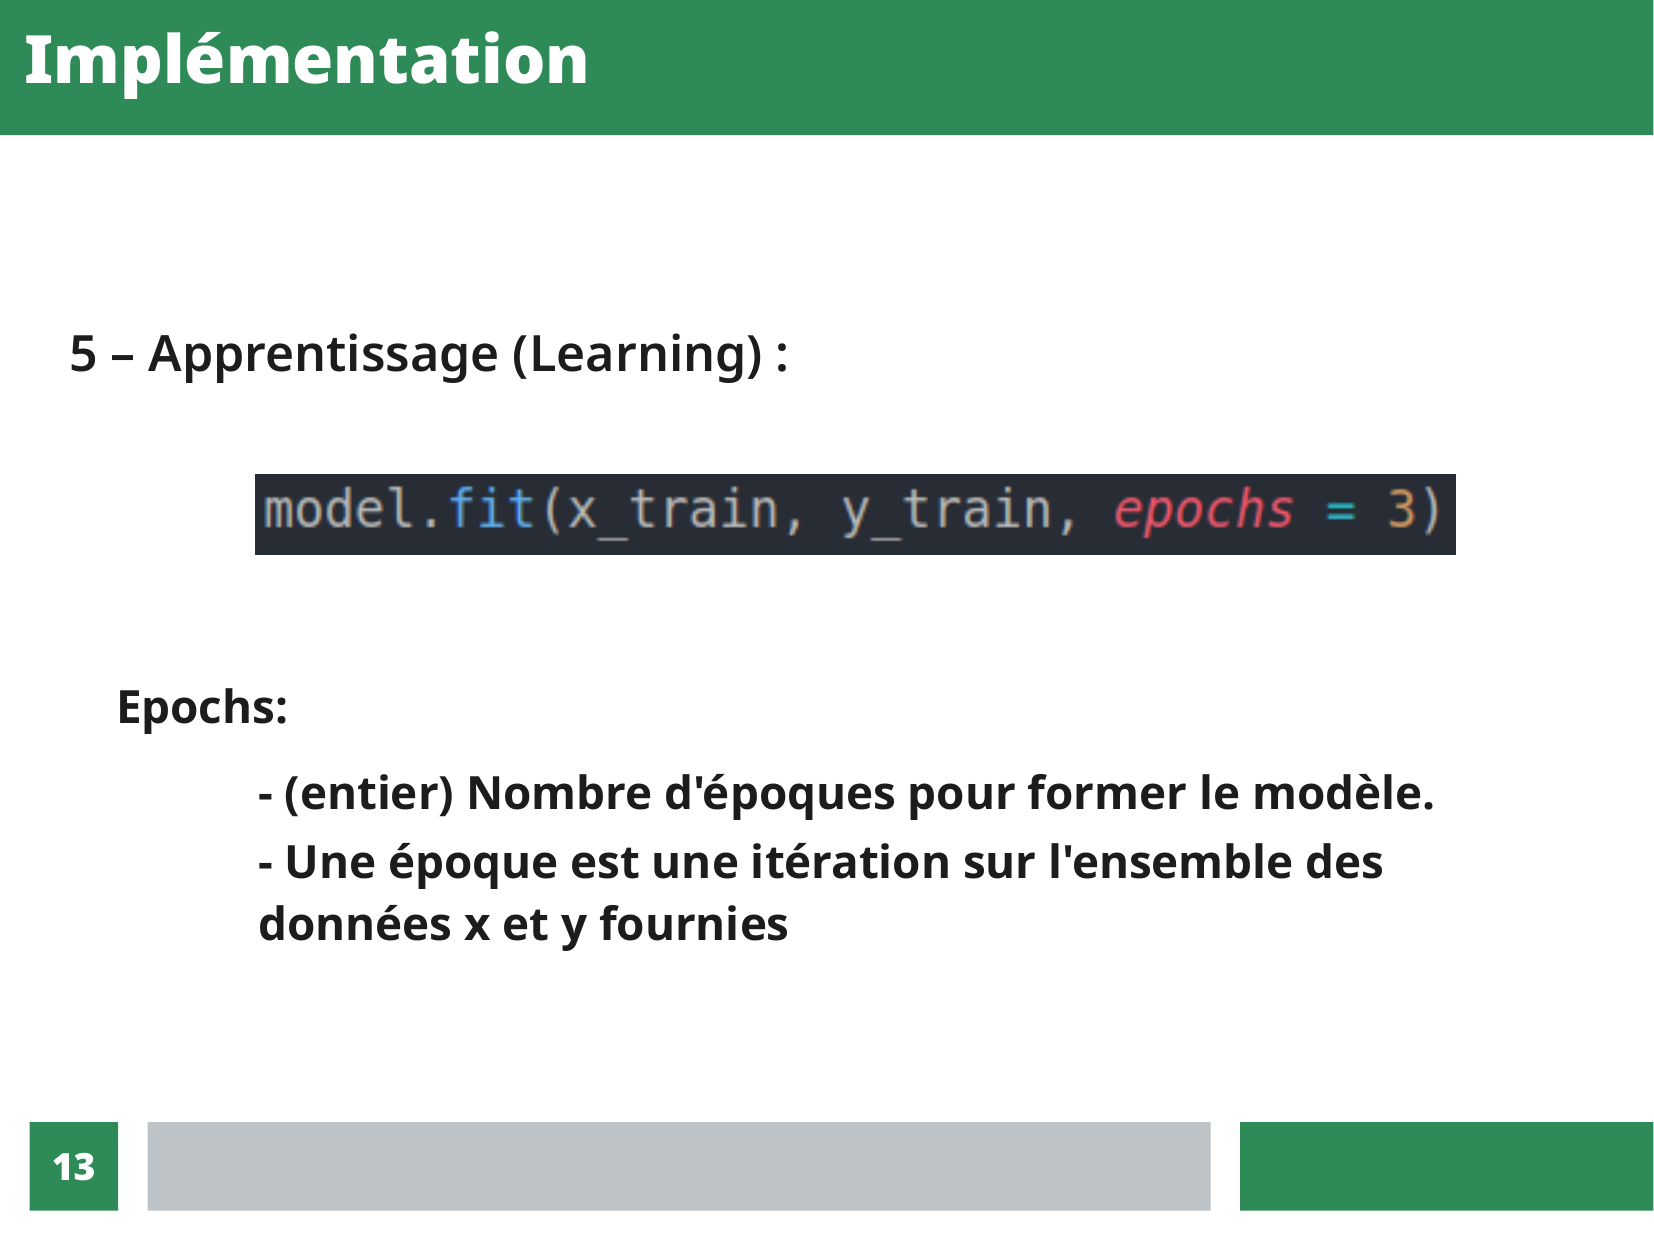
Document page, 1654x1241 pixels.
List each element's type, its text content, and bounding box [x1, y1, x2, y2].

title Implémentation [24, 0, 1561, 103]
list 5 – Apprentissage (Learning) : Epochs: - (entier) Nombre d'époques pour former le modèle. - Une époque est une itération sur l'ensemble des données x et y fournies [69, 252, 1576, 1021]
picture [255, 474, 1456, 556]
